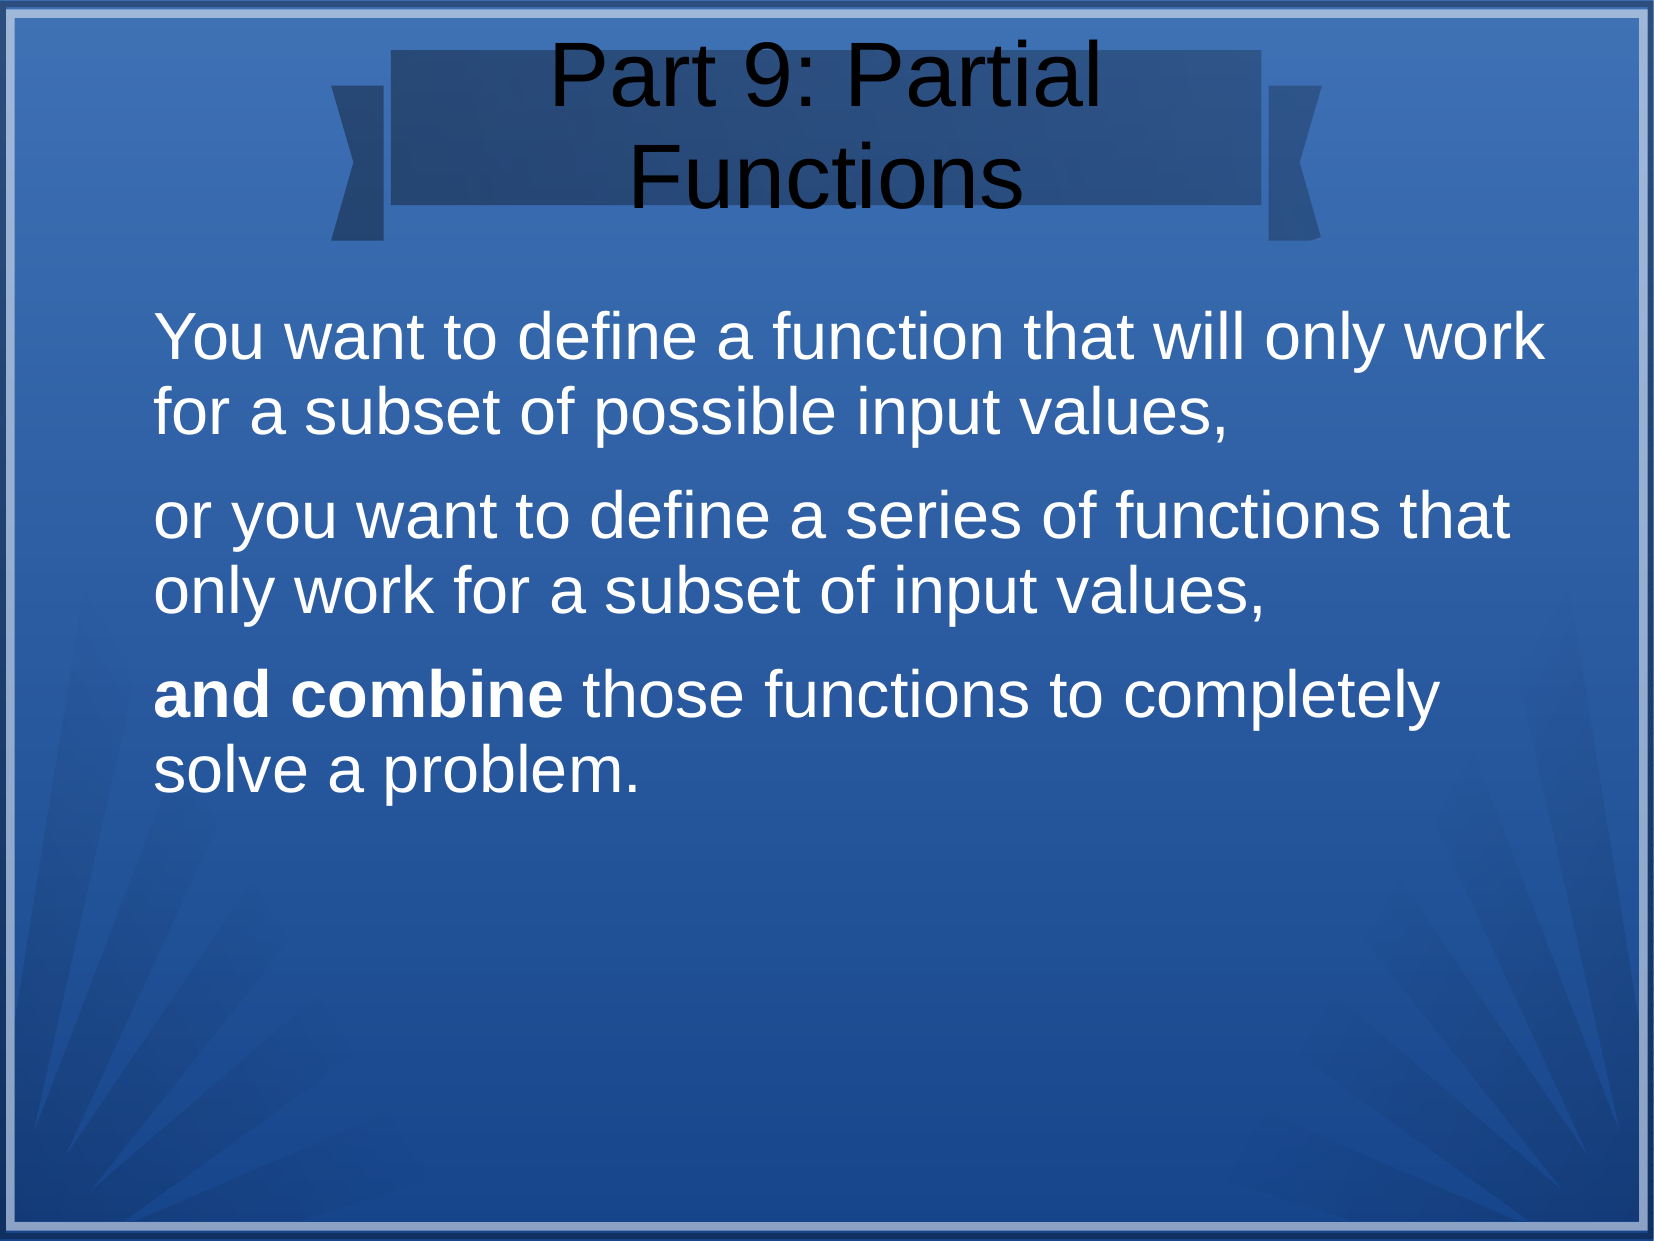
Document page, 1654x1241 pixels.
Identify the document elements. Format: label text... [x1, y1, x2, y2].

list You want to define a function that will only work for a subset of possible input values, or you want to define a series of functions that only work for a subset of input values, and combine those functions to completely solve a problem. [82, 299, 1571, 1241]
title Part 9: Partial Functions [389, 23, 1264, 229]
